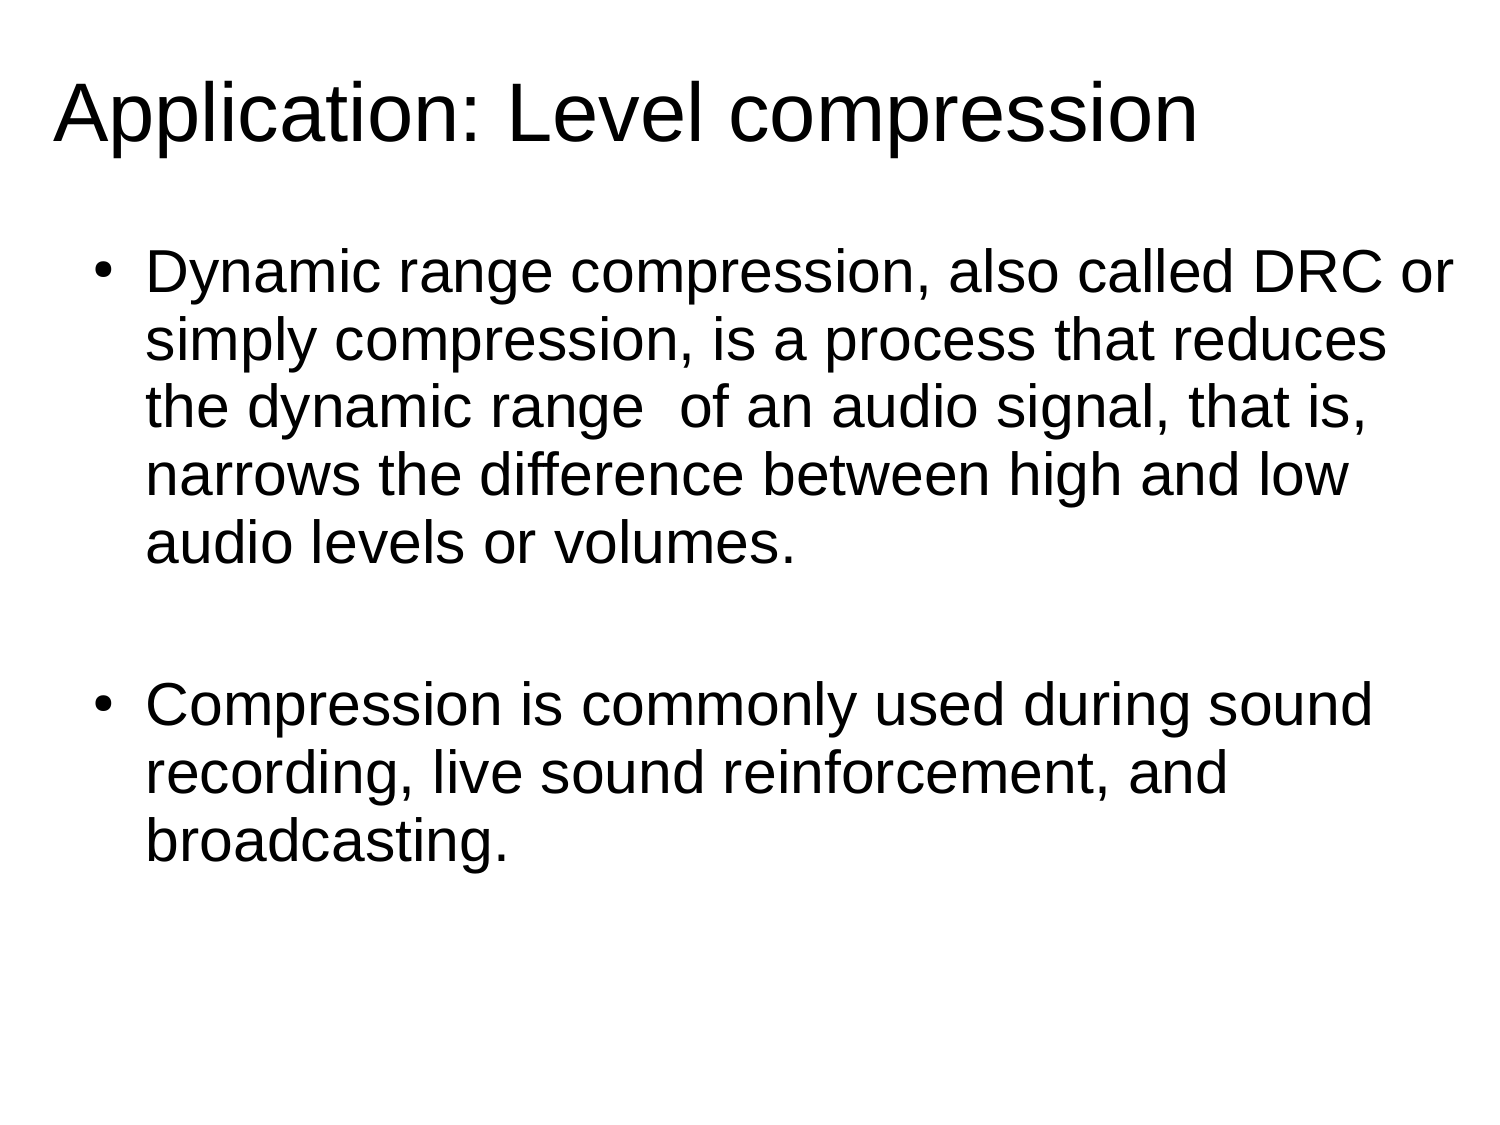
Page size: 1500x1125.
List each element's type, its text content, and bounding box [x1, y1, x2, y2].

list Dynamic range compression, also called DRC or simply compression, is a process that reduces the dynamic range of an audio signal, that is, narrows the difference between high and low audio levels or volumes. Compression is commonly used during sound recording, live sound reinforcement, and broadcasting. [75, 237, 1463, 980]
title Application: Level compression [53, 18, 1403, 207]
